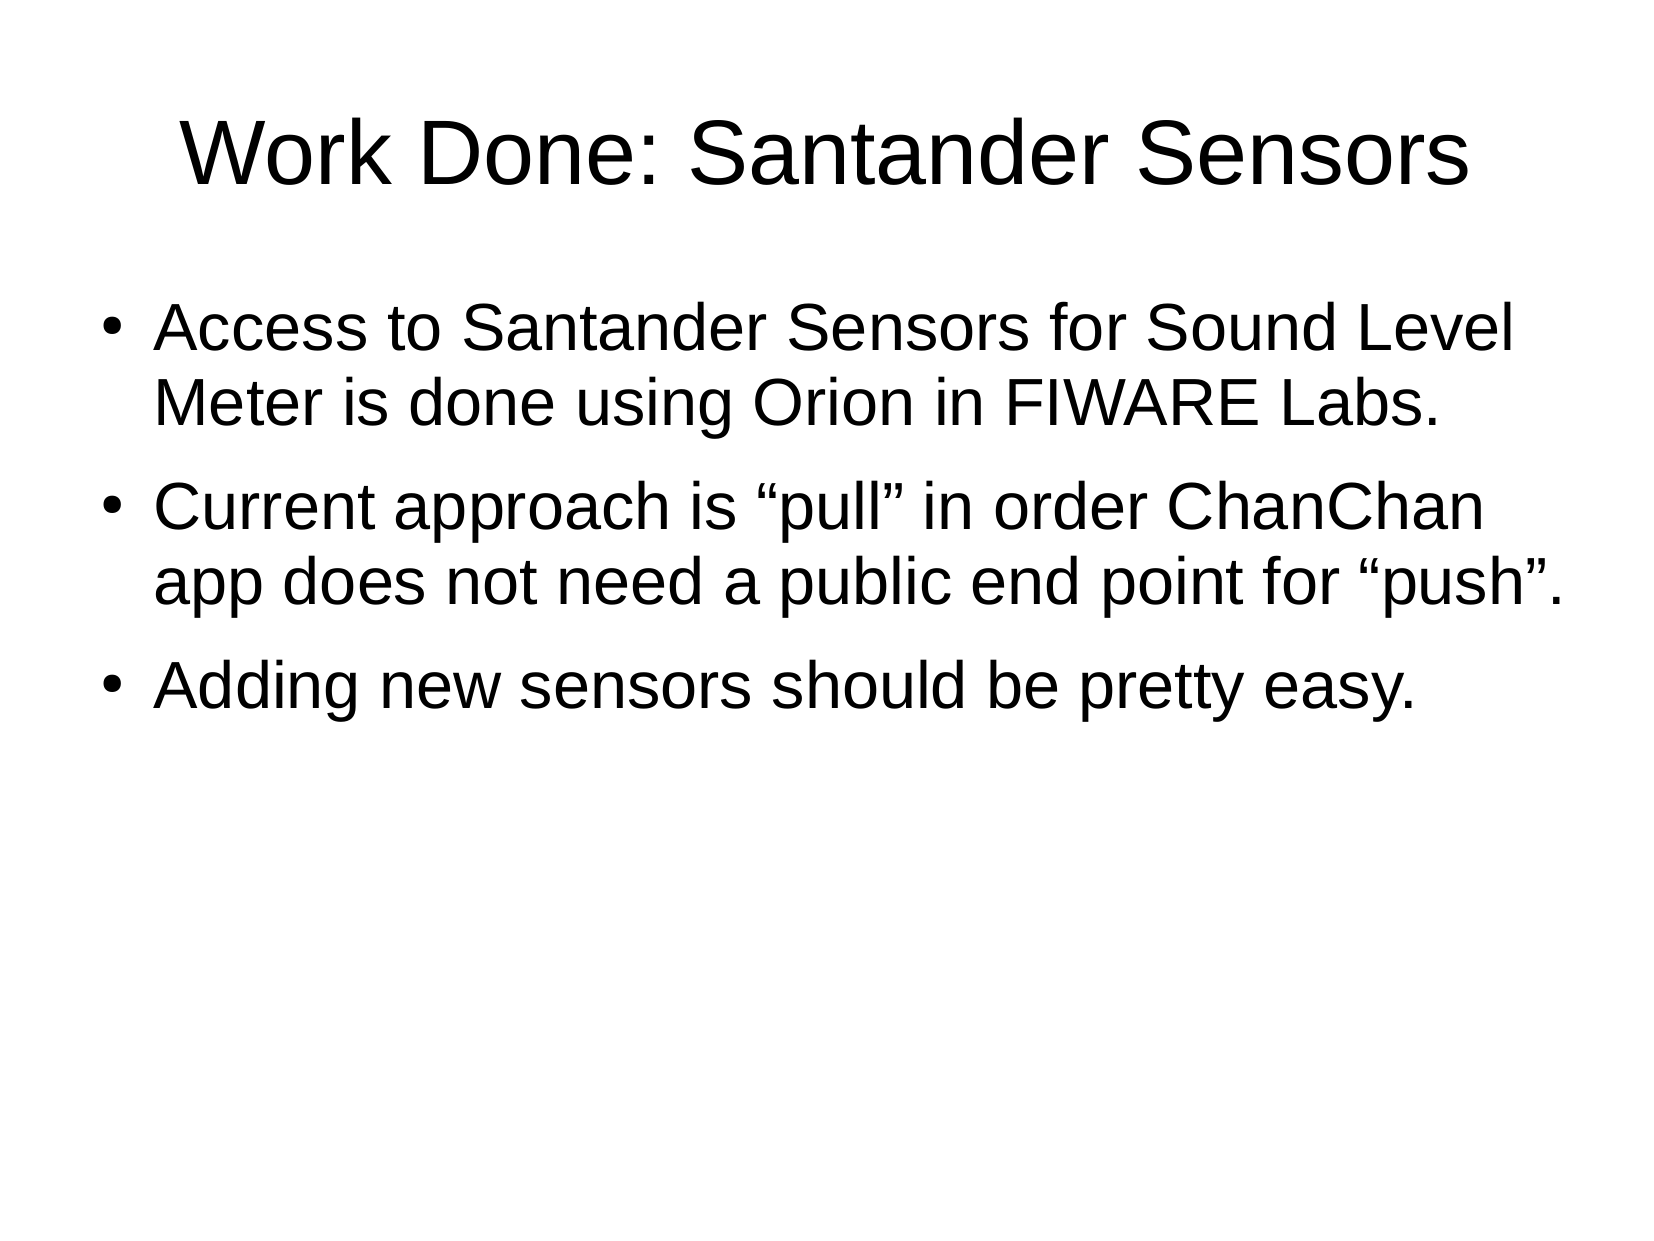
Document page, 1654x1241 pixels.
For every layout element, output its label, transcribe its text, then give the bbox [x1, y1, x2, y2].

list Access to Santander Sensors for Sound Level Meter is done using Orion in FIWARE Labs. Current approach is “pull” in order ChanChan app does not need a public end point for “push”. Adding new sensors should be pretty easy. [82, 290, 1571, 1010]
title Work Done: Santander Sensors [82, 49, 1571, 257]
